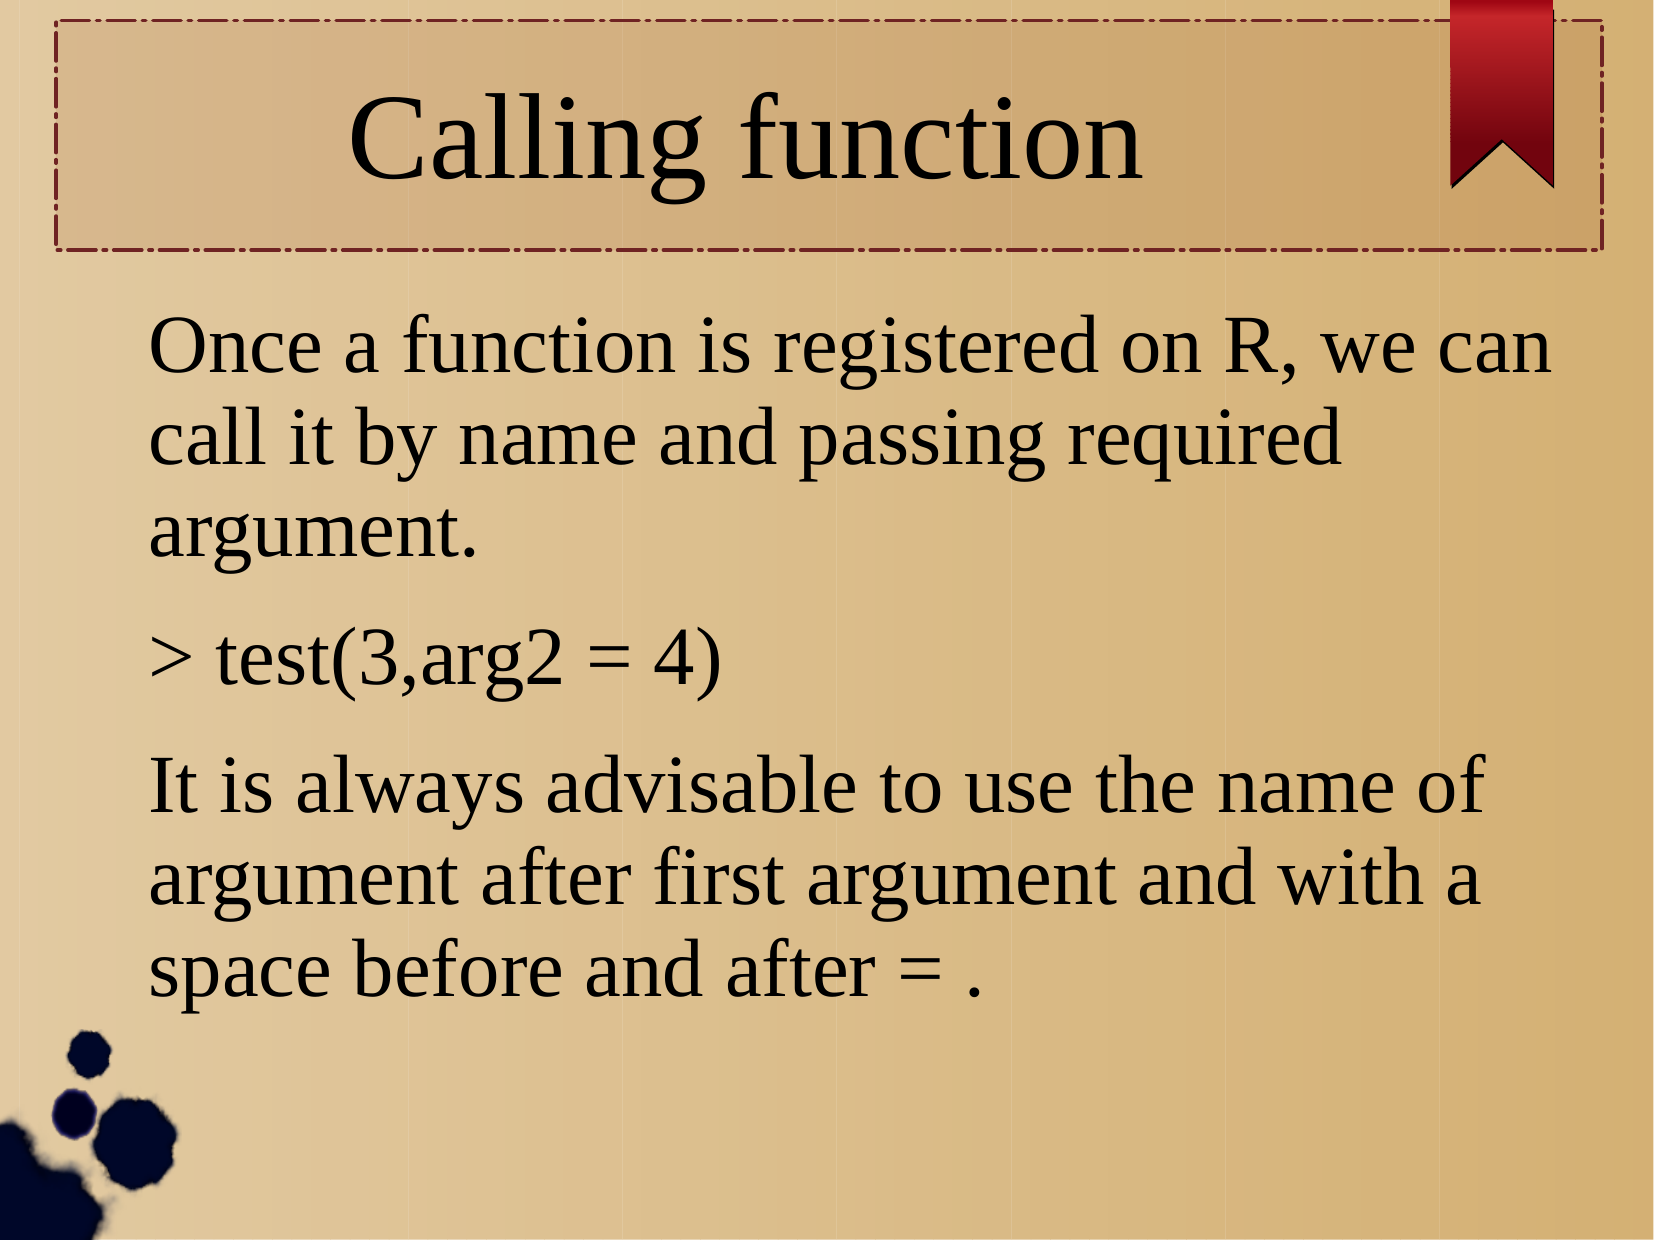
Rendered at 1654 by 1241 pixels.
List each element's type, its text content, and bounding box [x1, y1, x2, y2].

title Calling function [82, 47, 1412, 229]
list Once a function is registered on R, we can call it by name and passing required argument. > test(3,arg2 = 4) It is always advisable to use the name of argument after first argument and with a space before and after = . [82, 299, 1571, 1019]
